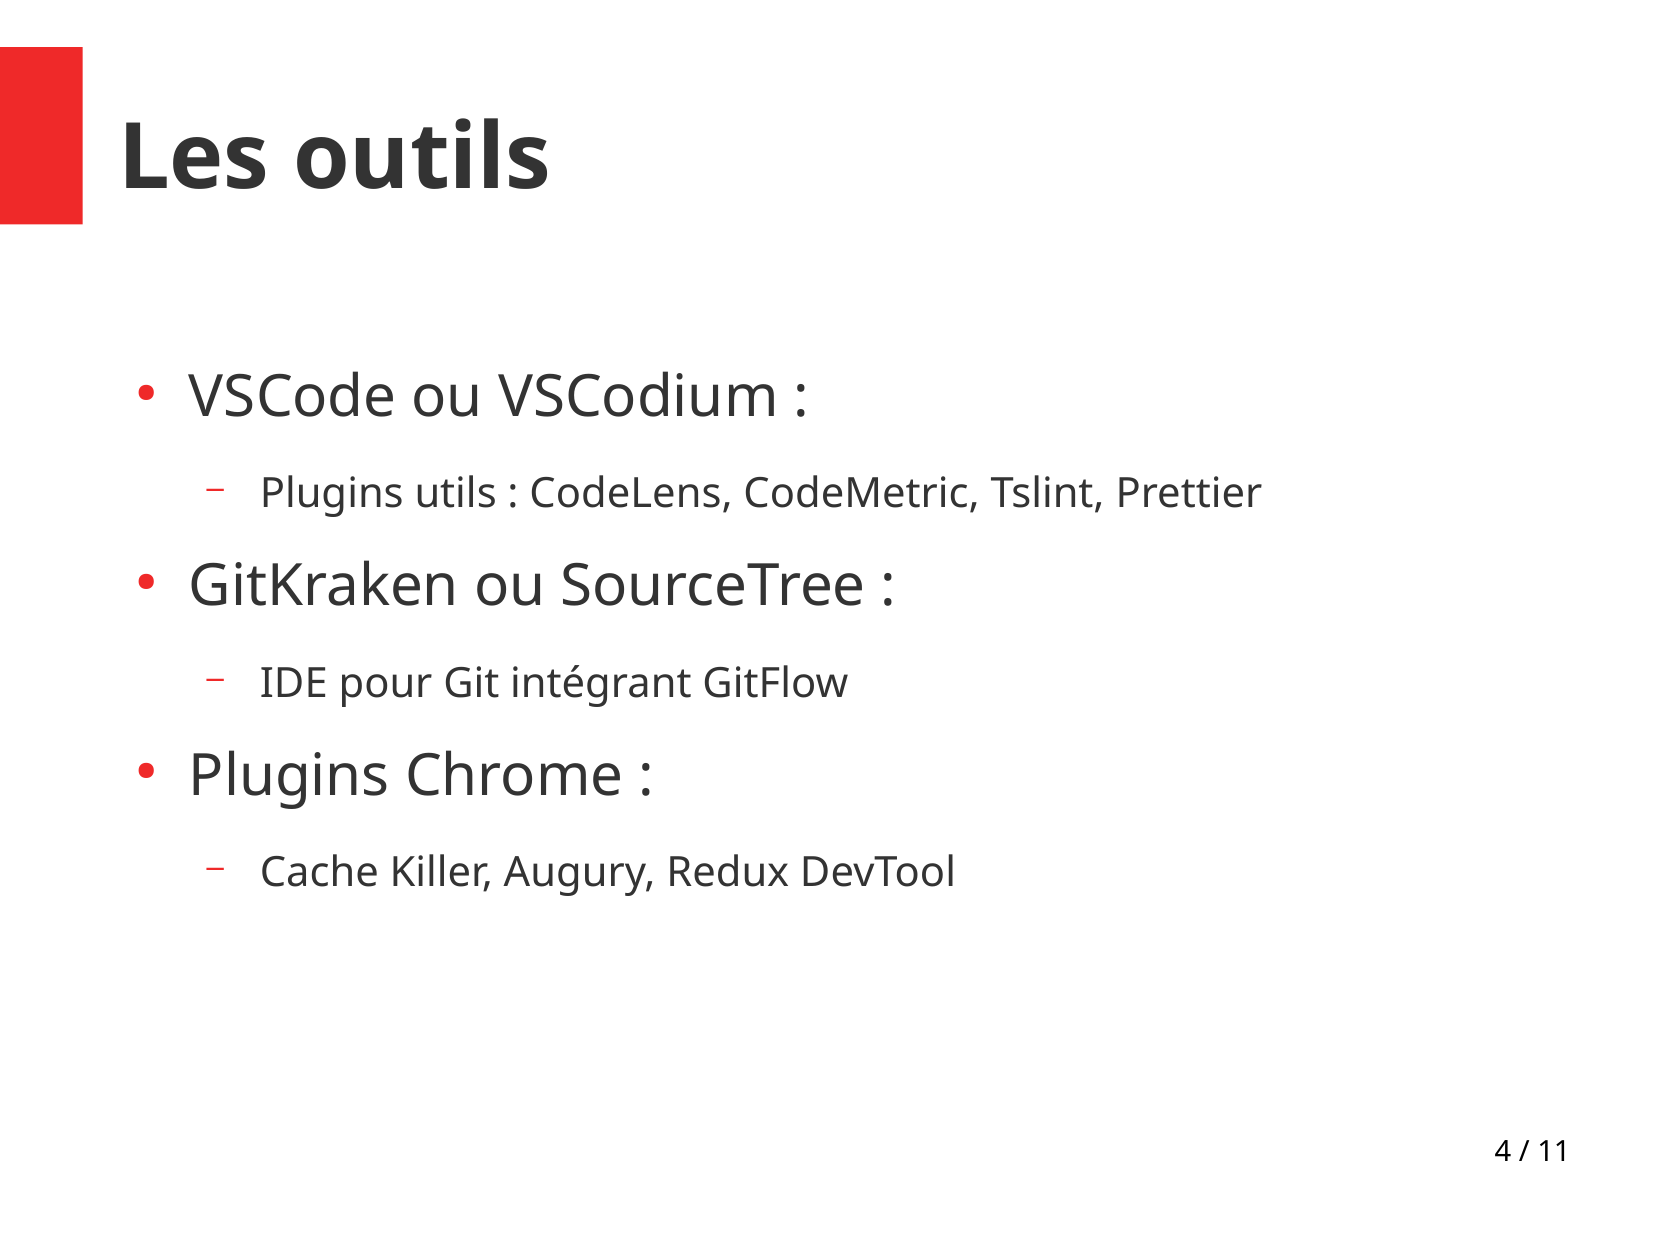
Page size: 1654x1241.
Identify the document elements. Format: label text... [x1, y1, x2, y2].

title Les outils [118, 49, 1571, 257]
list VSCode ou VSCodium : Plugins utils : CodeLens, CodeMetric, Tslint, Prettier GitKraken ou SourceTree : IDE pour Git intégrant GitFlow Plugins Chrome : Cache Killer, Augury, Redux DevTool [118, 354, 1536, 1074]
